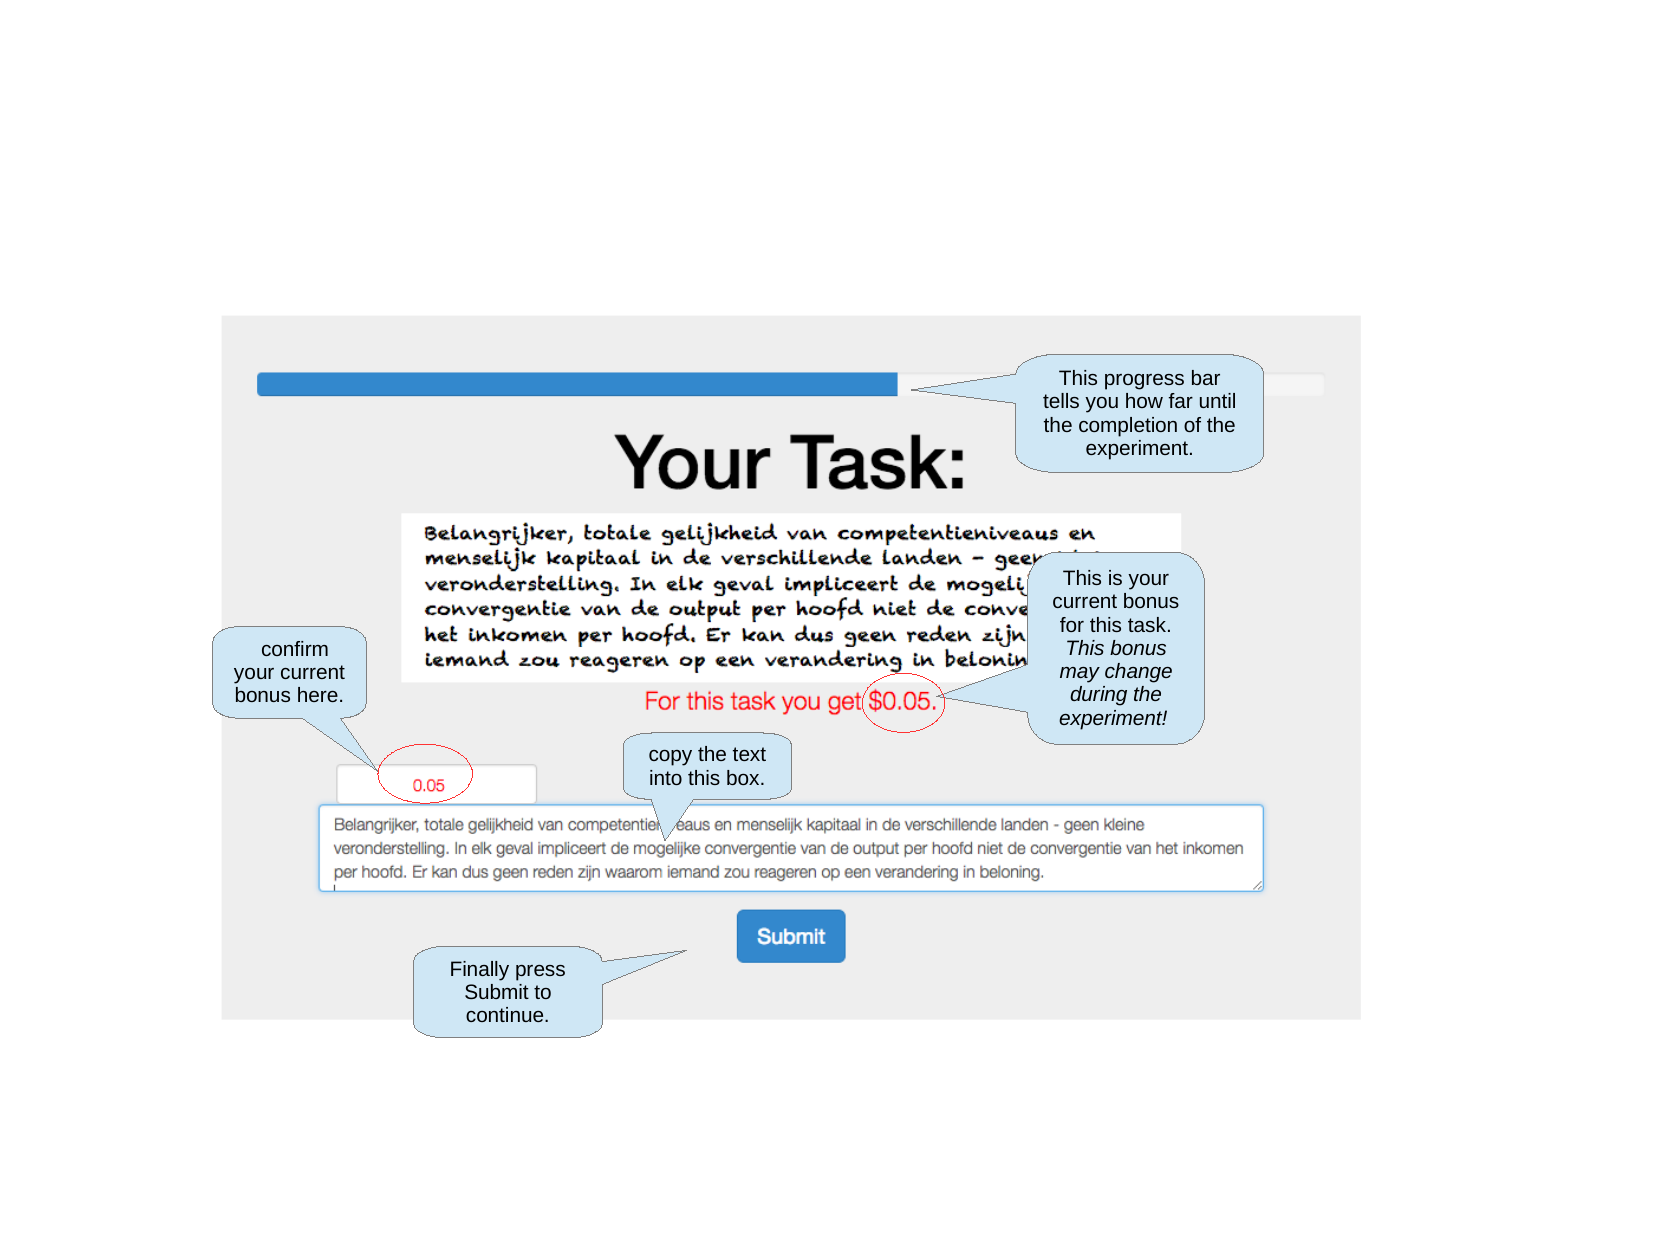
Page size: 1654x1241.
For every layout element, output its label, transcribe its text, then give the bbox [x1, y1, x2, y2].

text_box confirm your current bonus here. [212, 626, 378, 772]
text_box This progress bar tells you how far until the completion of the experiment. [911, 354, 1264, 473]
picture [191, 285, 1394, 1099]
text_box copy the text into this box. [623, 732, 792, 841]
text_box Finally press Submit to continue. [413, 946, 687, 1038]
text_box This is your current bonus for this task. This bonus may change during the experiment! [936, 552, 1205, 745]
